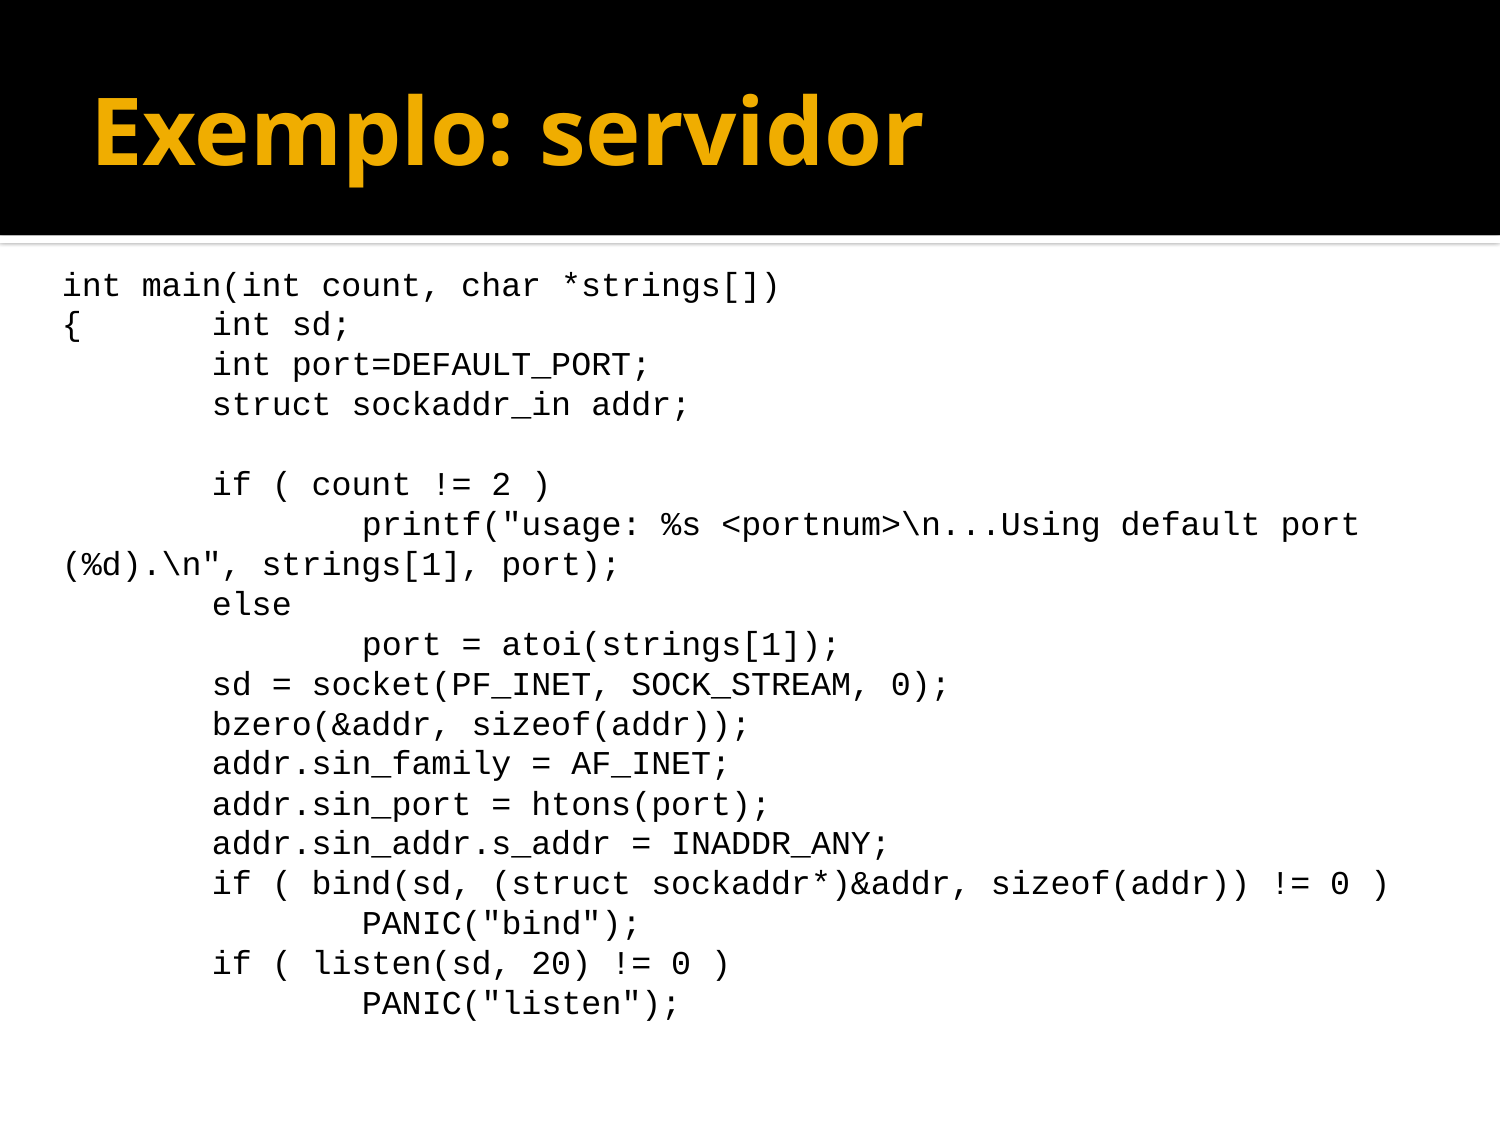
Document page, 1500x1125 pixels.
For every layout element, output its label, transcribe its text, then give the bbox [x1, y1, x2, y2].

title Exemplo: servidor [75, 25, 1425, 231]
text_box int main(int count, char *strings[]) { int sd; int port=DEFAULT_PORT; struct sockaddr_in addr; if ( count != 2 ) printf("usage: %s <portnum>\n...Using default port (%d).\n", strings[1], port); else port = atoi(strings[1]); sd = socket(PF_INET, SOCK_STREAM, 0); bzero(&addr, sizeof(addr)); addr.sin_family = AF_INET; addr.sin_port = htons(port); addr.sin_addr.s_addr = INADDR_ANY; if ( bind(sd, (struct sockaddr*)&addr, sizeof(addr)) != 0 ) PANIC("bind"); if ( listen(sd, 20) != 0 ) PANIC("listen"); [47, 255, 1500, 1069]
